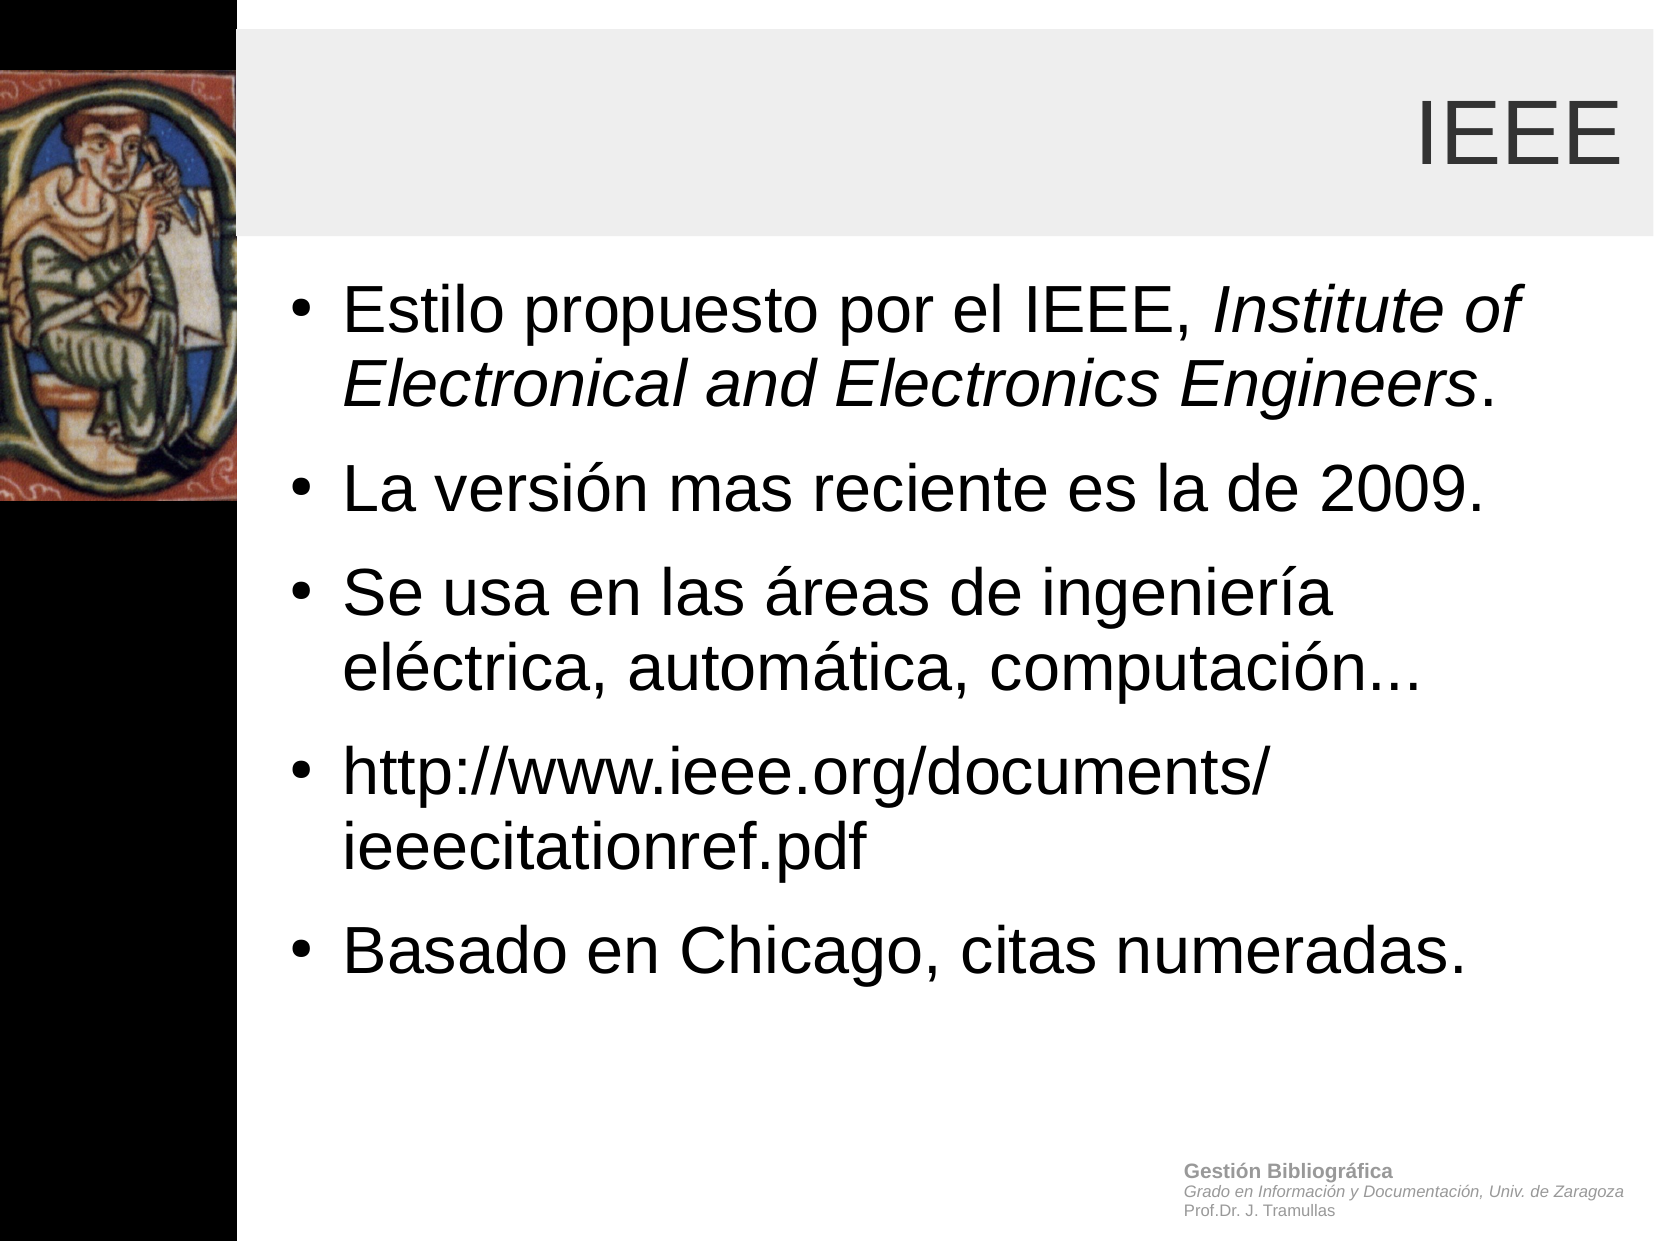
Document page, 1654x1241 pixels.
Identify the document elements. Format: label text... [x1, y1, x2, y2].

list Estilo propuesto por el IEEE, Institute of Electronical and Electronics Engineers. La versión mas reciente es la de 2009. Se usa en las áreas de ingeniería eléctrica, automática, computación... http://www.ieee.org/documents/ieeecitationref.pdf Basado en Chicago, citas numeradas. [271, 271, 1619, 1134]
title IEEE [236, 29, 1654, 237]
picture [0, 70, 237, 501]
